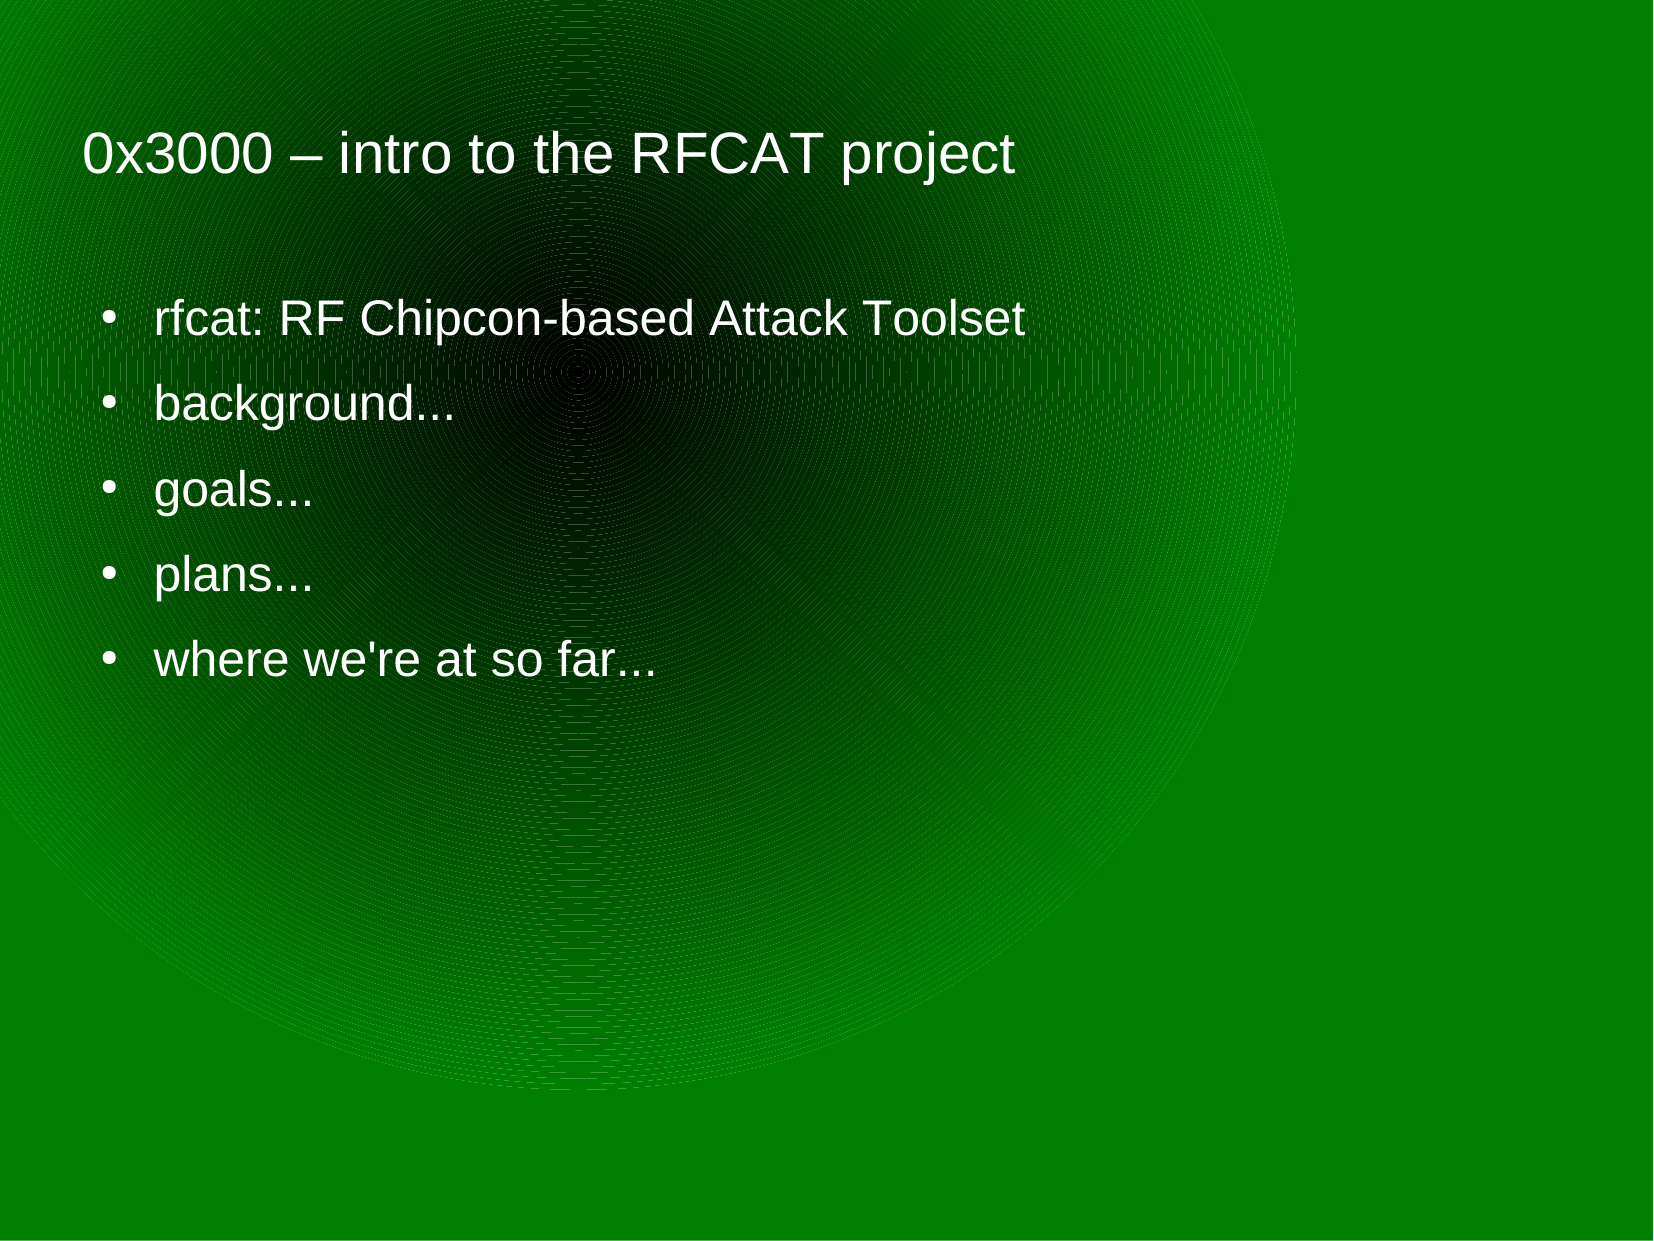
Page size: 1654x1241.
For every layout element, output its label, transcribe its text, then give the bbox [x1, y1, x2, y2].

list rfcat: RF Chipcon-based Attack Toolset background... goals... plans... where we're at so far... [82, 290, 1571, 1109]
title 0x3000 – intro to the RFCAT project [82, 49, 1571, 257]
